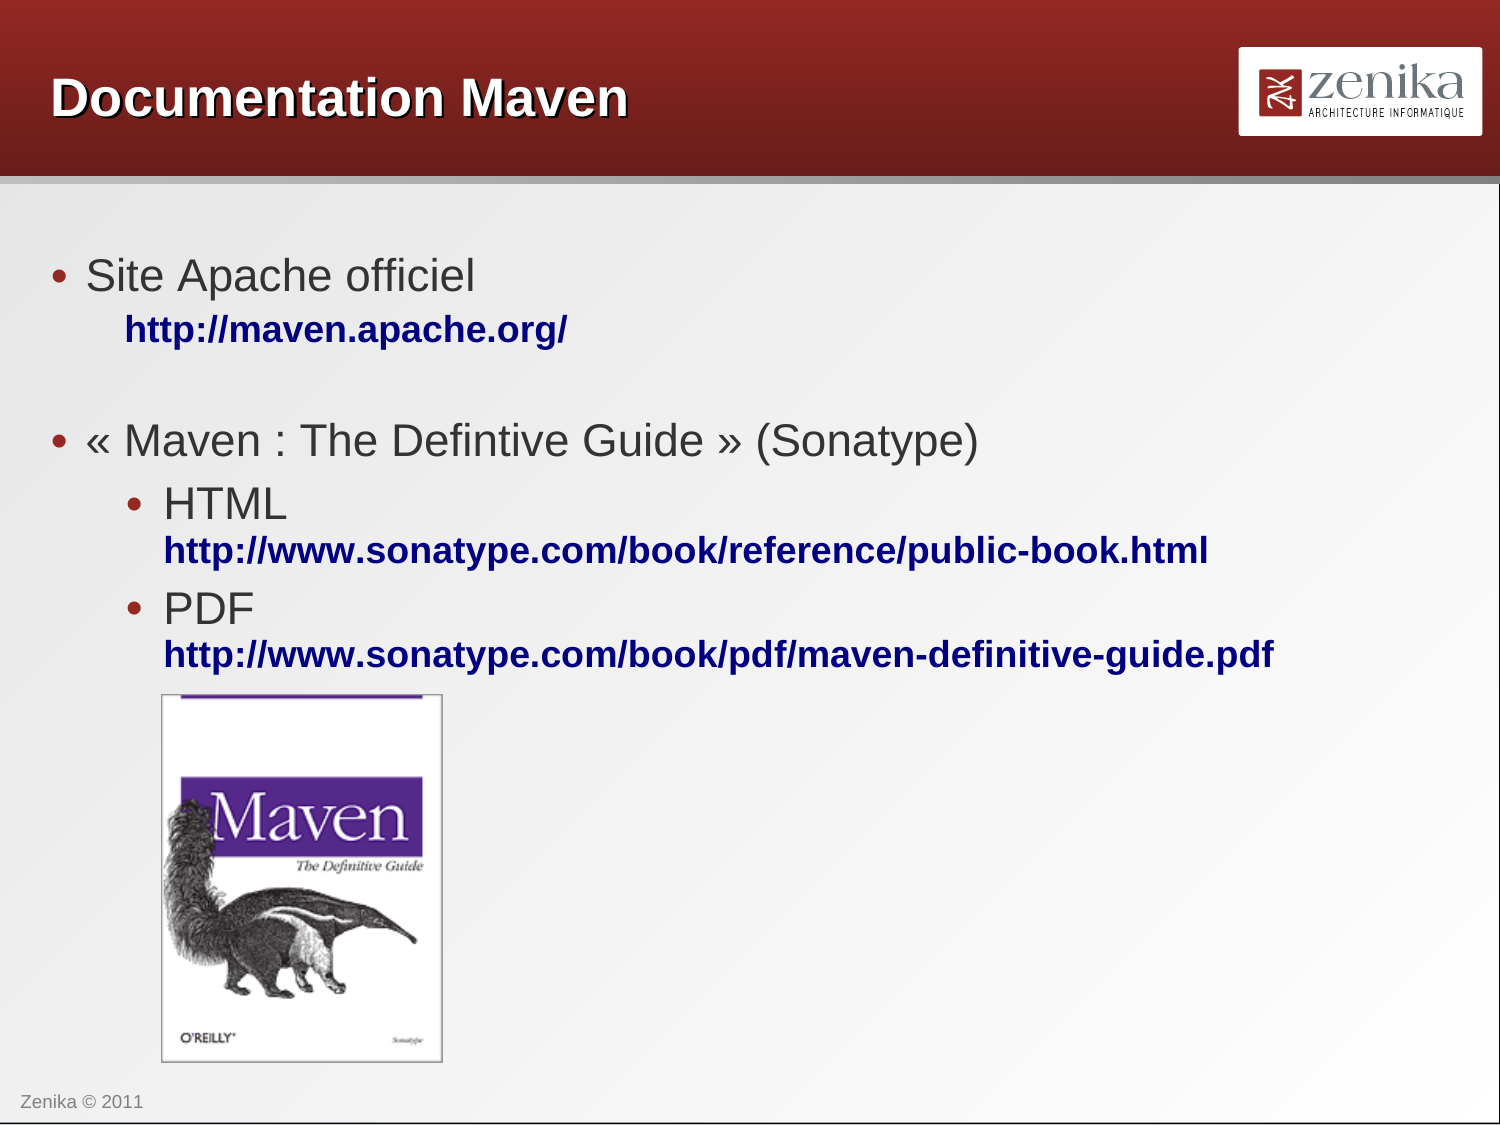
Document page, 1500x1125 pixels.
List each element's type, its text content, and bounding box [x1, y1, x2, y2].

title Documentation Maven [50, 15, 1206, 180]
picture [161, 694, 443, 1063]
picture [1257, 58, 1464, 125]
list Site Apache officiel http://maven.apache.org/ « Maven : The Defintive Guide » (Sonatype) HTML http://www.sonatype.com/book/reference/public-book.html PDF http://www.sonatype.com/book/pdf/maven-definitive-guide.pdf [50, 249, 1435, 1064]
